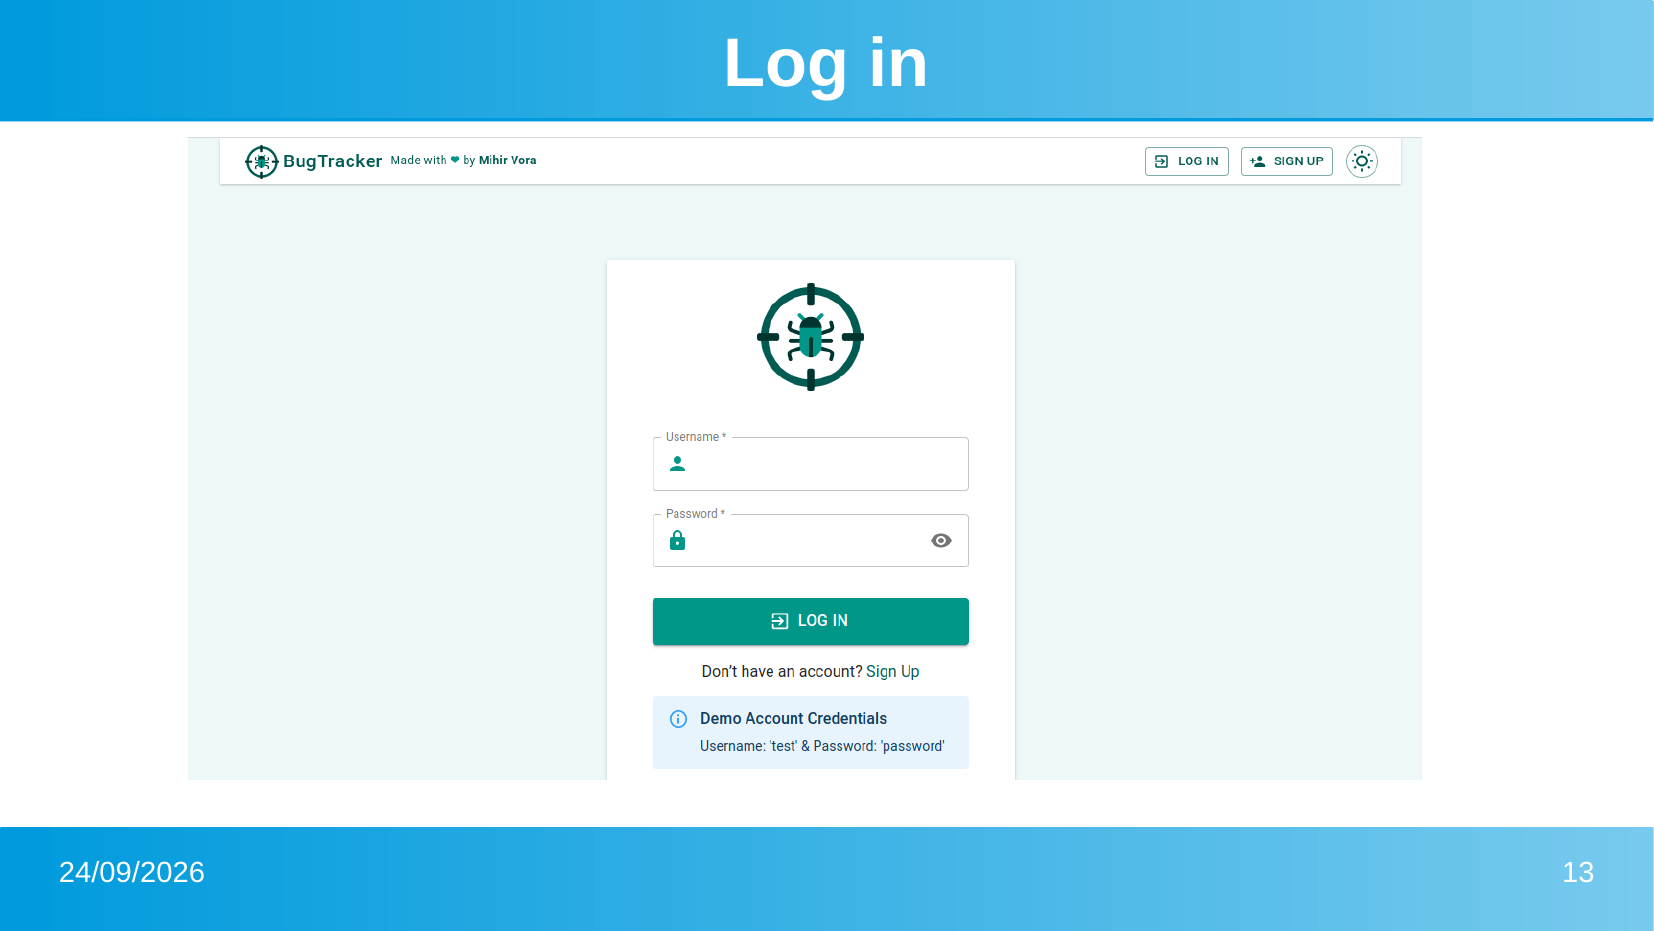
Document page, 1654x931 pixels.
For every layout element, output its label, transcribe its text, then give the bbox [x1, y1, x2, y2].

picture [188, 137, 1422, 780]
title Log in [59, 23, 1595, 103]
